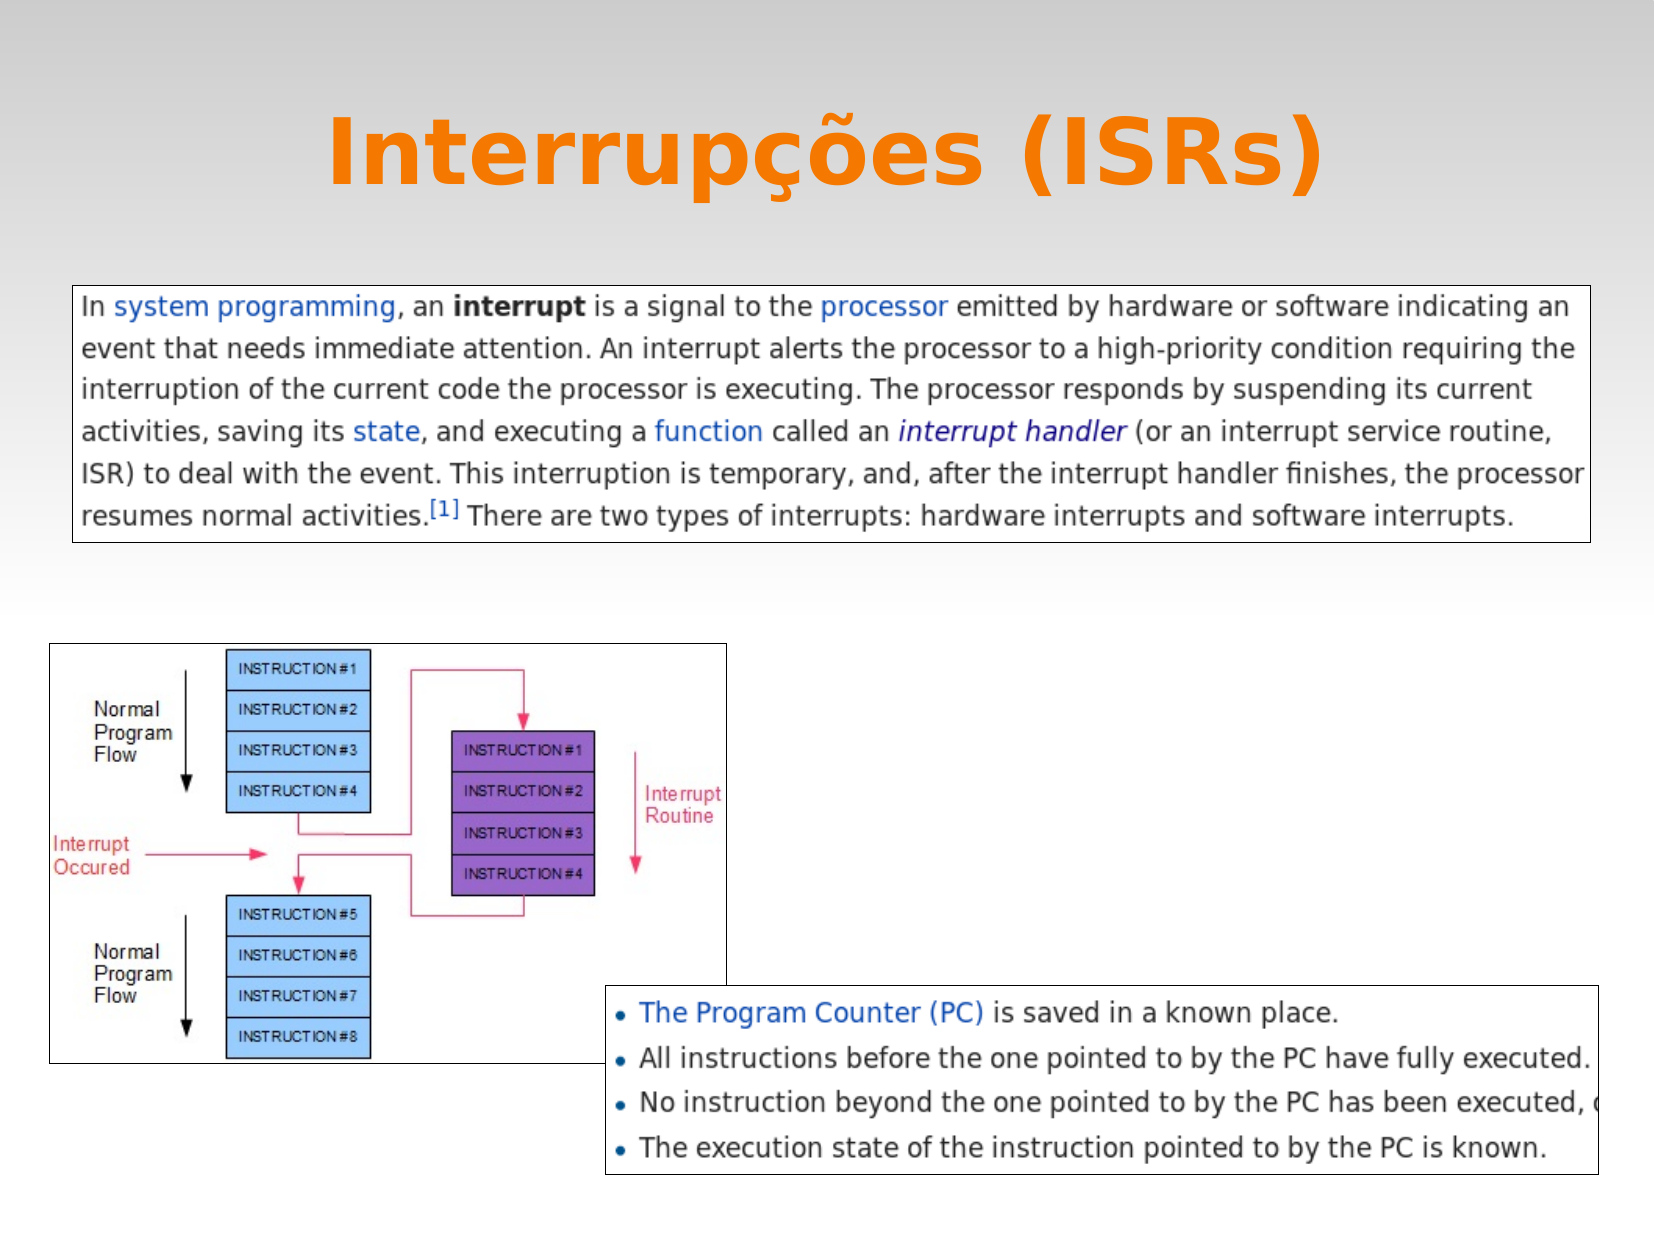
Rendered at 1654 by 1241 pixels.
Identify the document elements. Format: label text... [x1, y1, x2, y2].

picture [49, 643, 1599, 1175]
picture [72, 285, 1591, 543]
title Interrupções (ISRs) [82, 49, 1571, 257]
